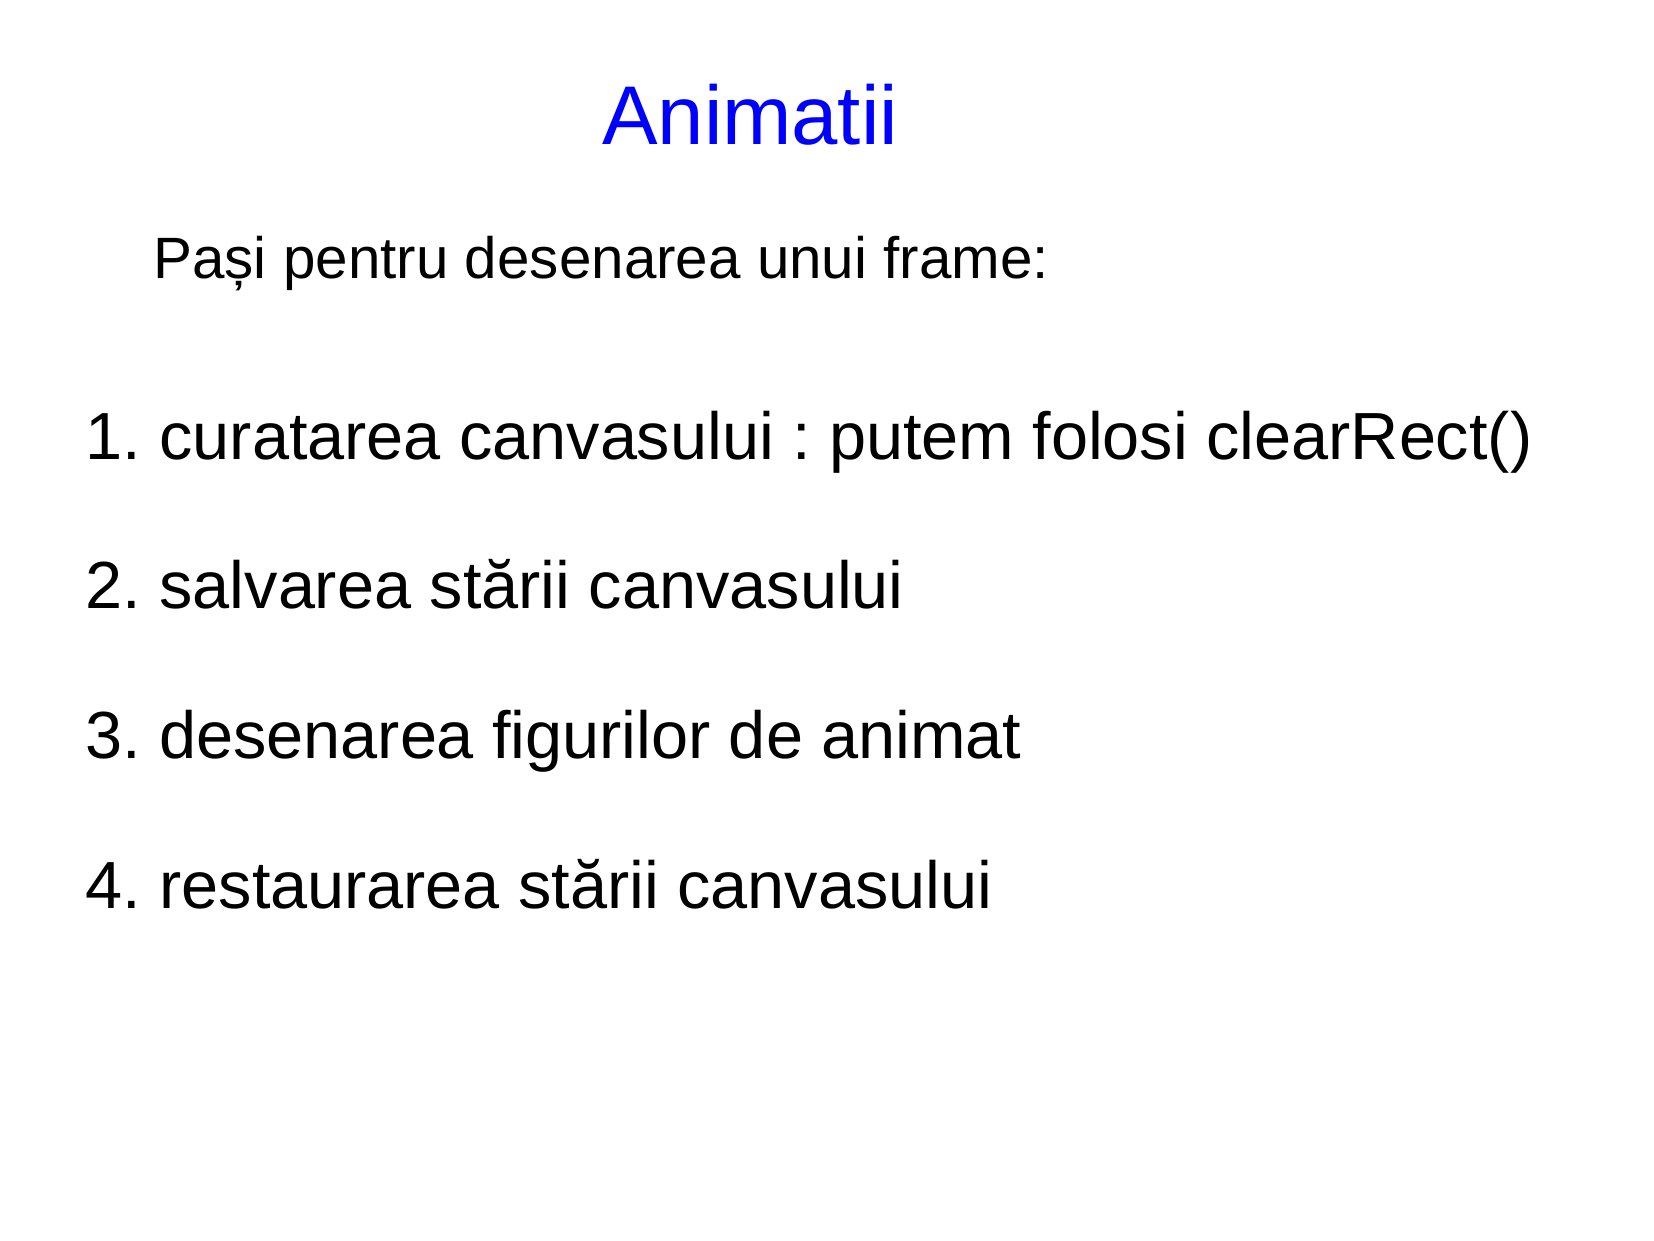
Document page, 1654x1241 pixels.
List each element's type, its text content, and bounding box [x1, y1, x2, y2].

text_box Pași pentru desenarea unui frame: [138, 218, 1075, 364]
text_box 1. curatarea canvasului : putem folosi clearRect() 2. salvarea stării canvasului 3. desenarea figurilor de animat 4. restaurarea stării canvasului [70, 391, 1619, 1005]
text_box Animatii [587, 53, 914, 169]
